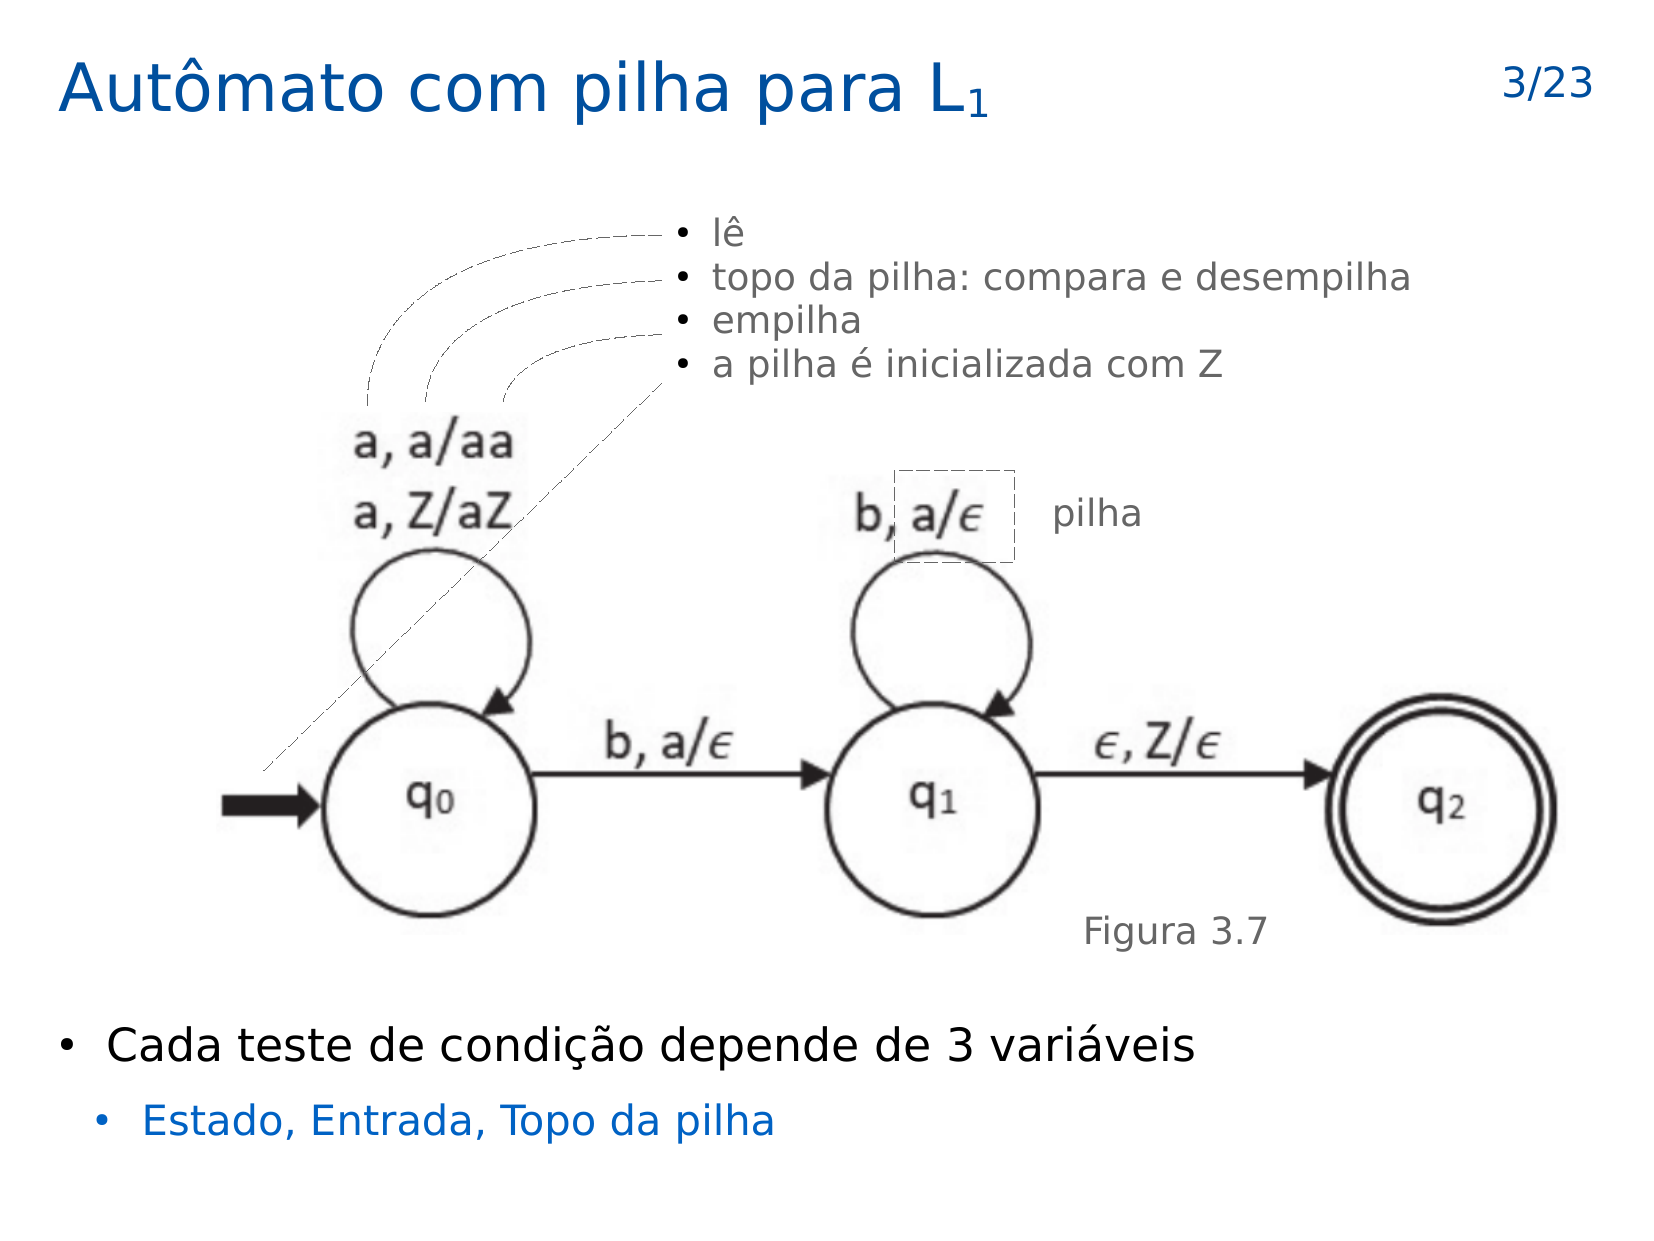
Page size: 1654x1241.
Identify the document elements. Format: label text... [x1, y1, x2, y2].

text_box pilha [1037, 483, 1162, 548]
picture [216, 412, 1566, 935]
list Cada teste de condição depende de 3 variáveis Estado, Entrada, Topo da pilha [59, 1010, 1595, 1217]
title Autômato com pilha para L1 [59, 29, 1625, 148]
text_box lê topo da pilha: compara e desempilha empilha a pilha é inicializada com Z [661, 204, 1552, 429]
text_box Figura 3.7 [1068, 902, 1285, 961]
